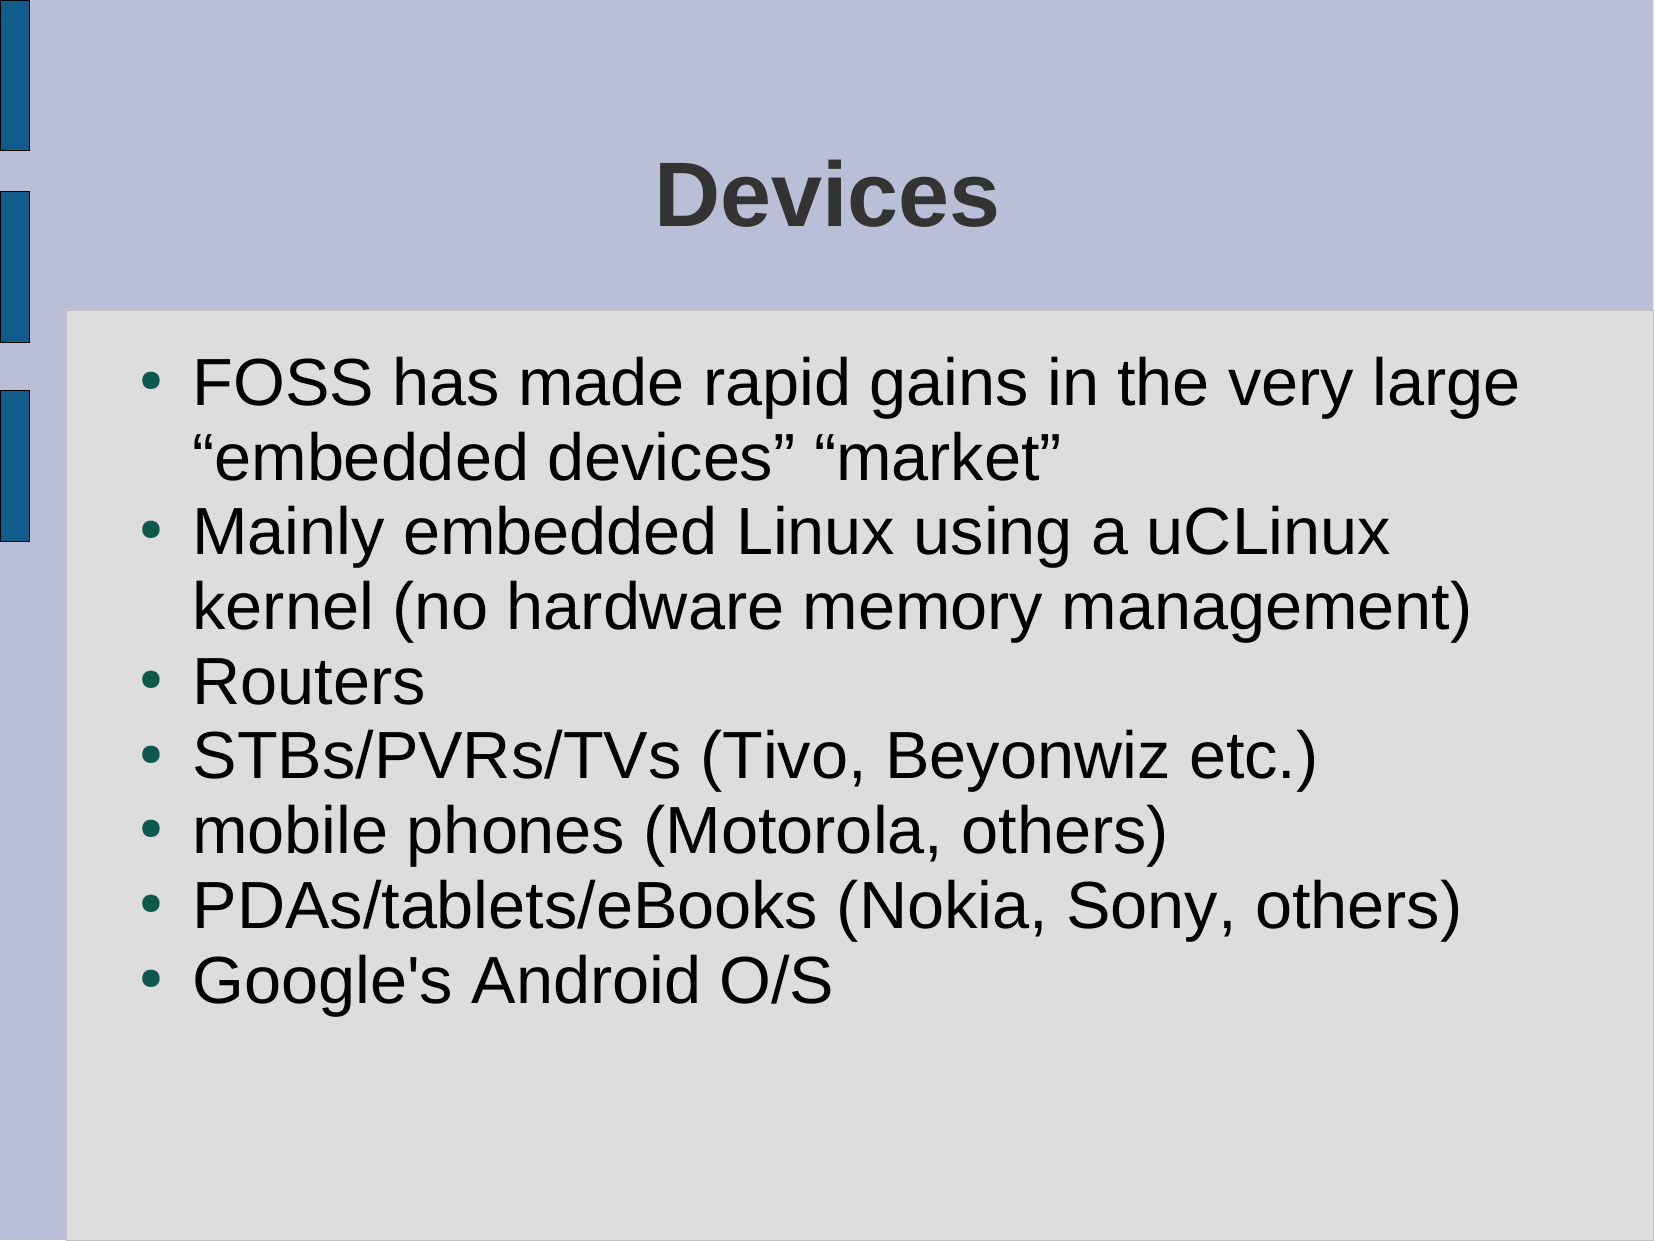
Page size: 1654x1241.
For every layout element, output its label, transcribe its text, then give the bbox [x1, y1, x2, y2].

title Devices [121, 98, 1534, 291]
list FOSS has made rapid gains in the very large “embedded devices” “market” Mainly embedded Linux using a uCLinux kernel (no hardware memory management) Routers STBs/PVRs/TVs (Tivo, Beyonwiz etc.) mobile phones (Motorola, others) PDAs/tablets/eBooks (Nokia, Sony, others) Google's Android O/S [121, 344, 1534, 1112]
